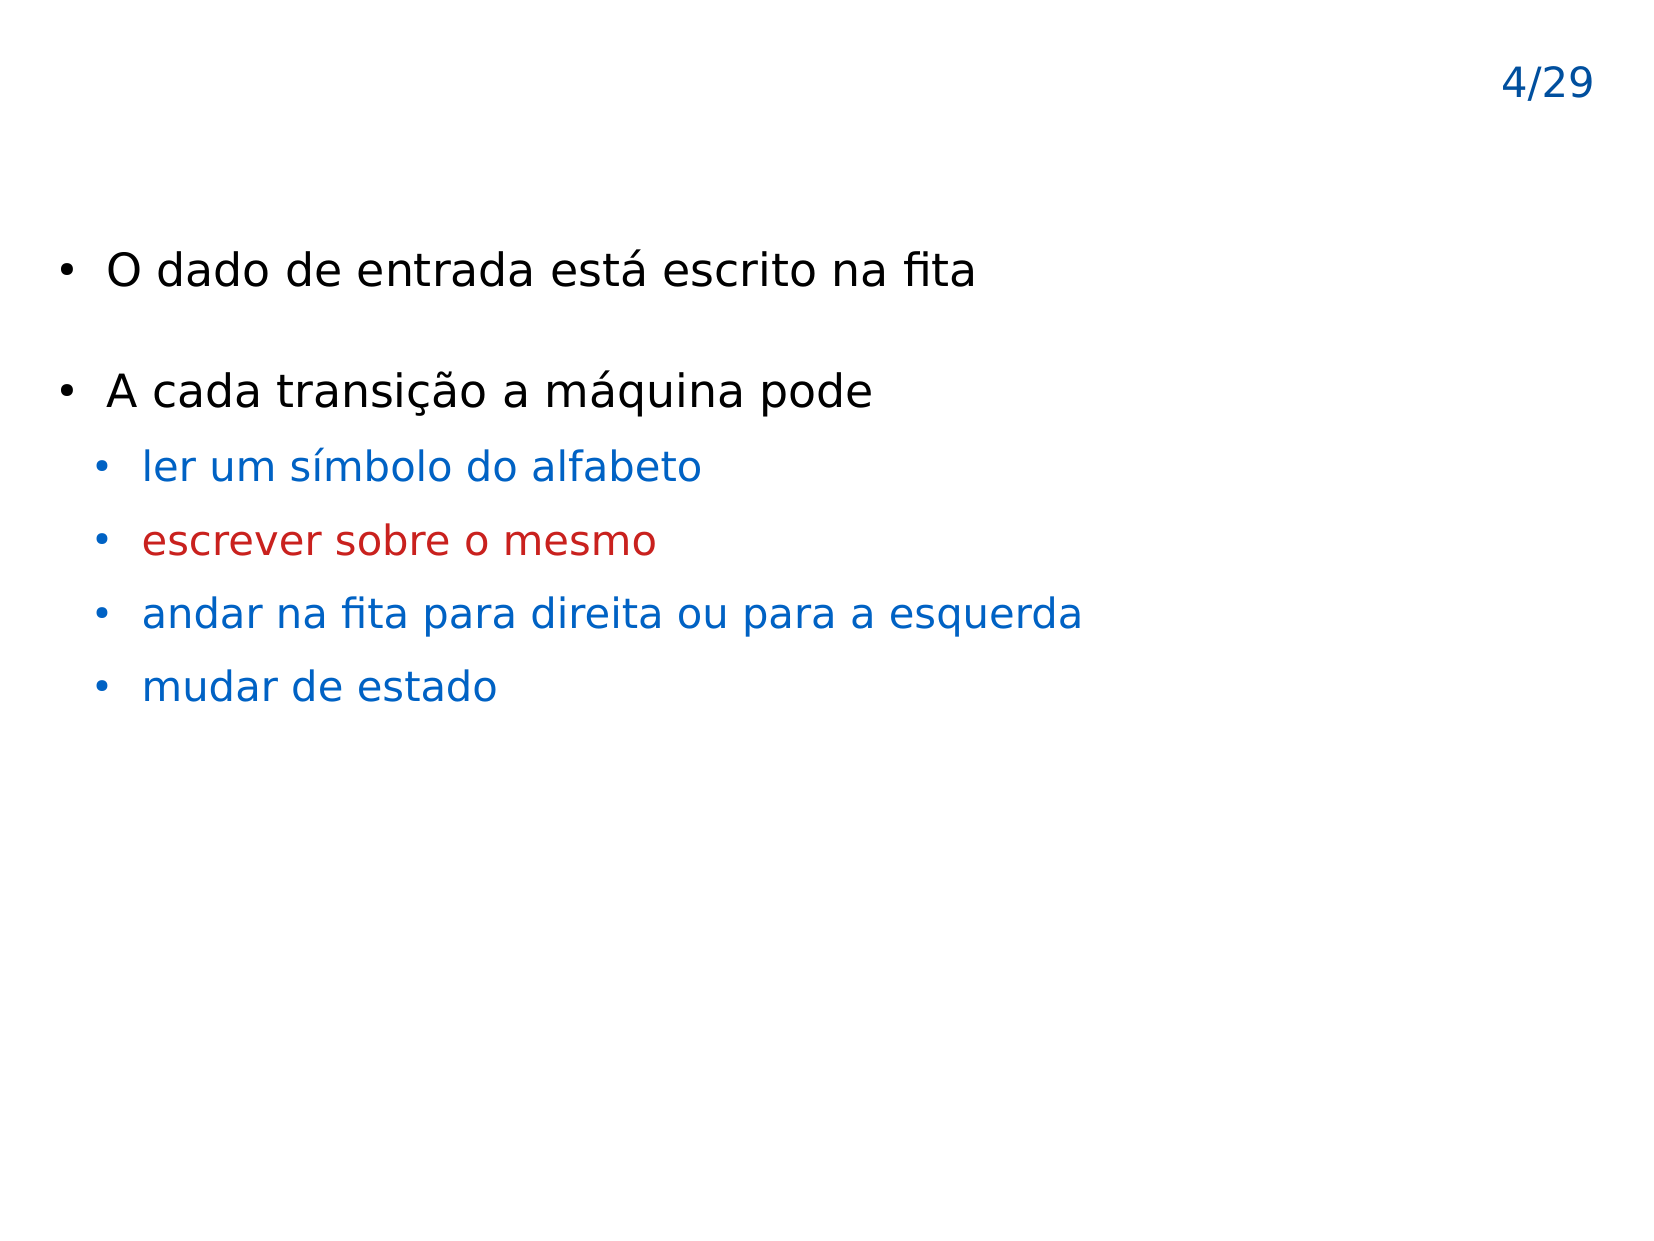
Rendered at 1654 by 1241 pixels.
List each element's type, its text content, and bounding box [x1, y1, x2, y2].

list O dado de entrada está escrito na fita A cada transição a máquina pode ler um símbolo do alfabeto escrever sobre o mesmo andar na fita para direita ou para a esquerda mudar de estado [59, 236, 1595, 1211]
